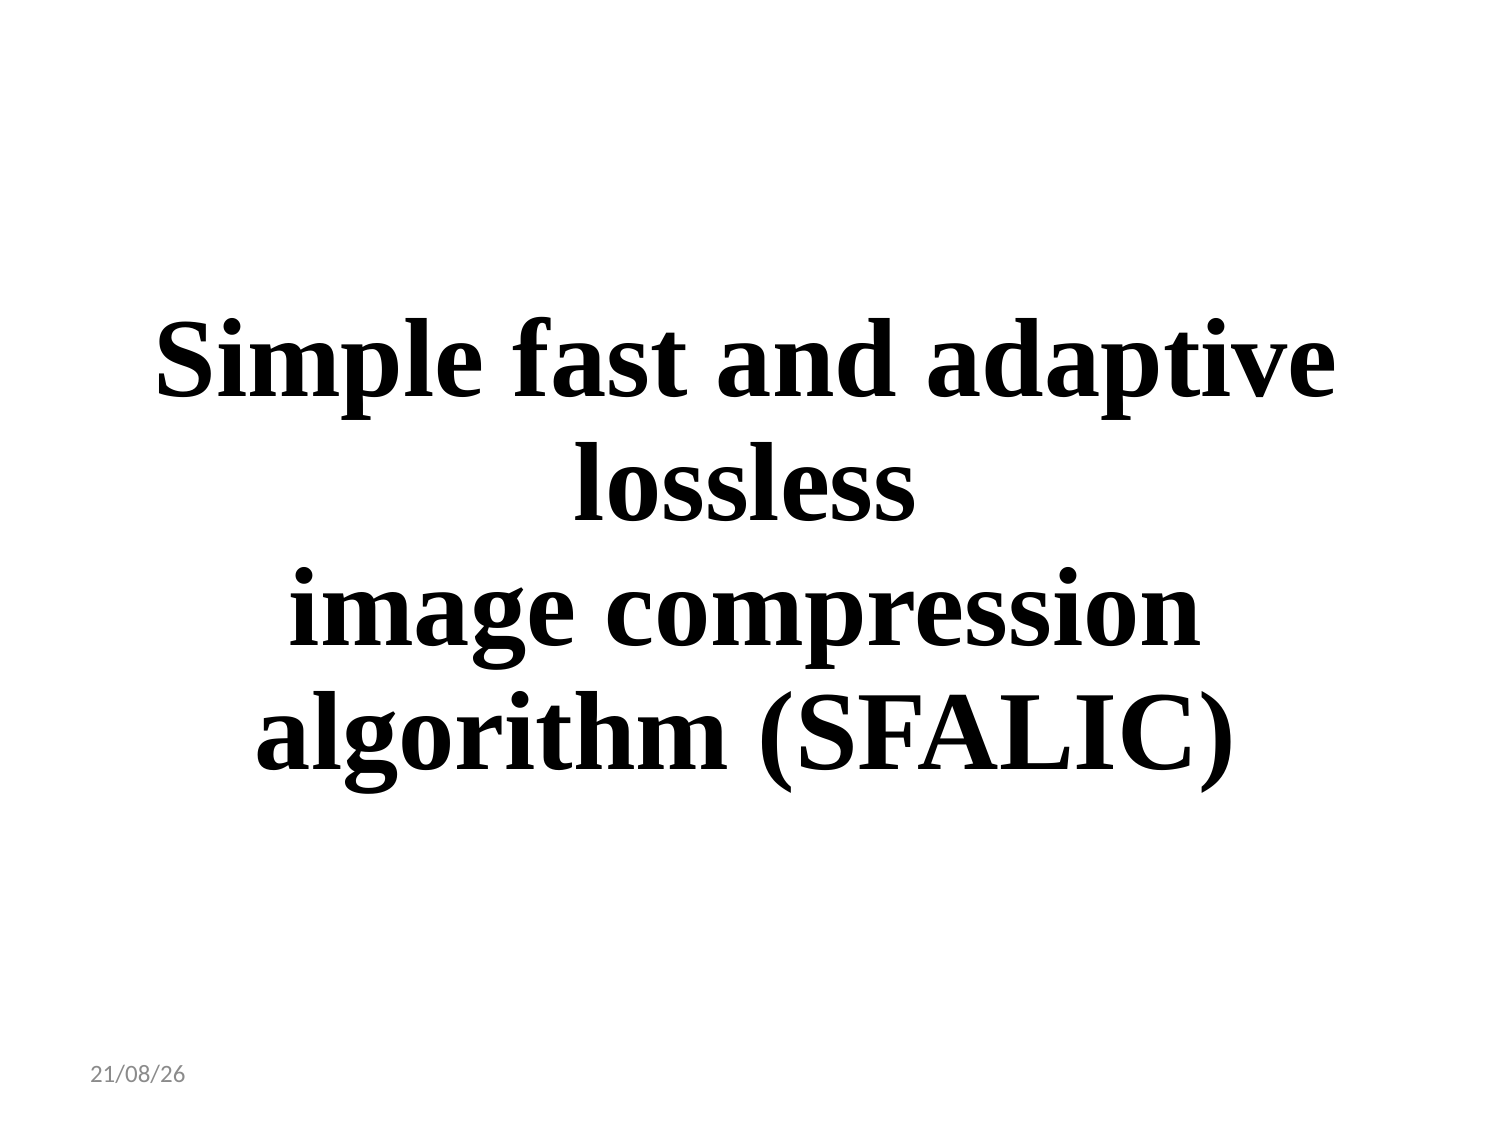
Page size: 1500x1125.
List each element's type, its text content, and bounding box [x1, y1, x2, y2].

title Simple fast and adaptive lossless image compression algorithm (SFALIC) [70, 295, 1421, 795]
